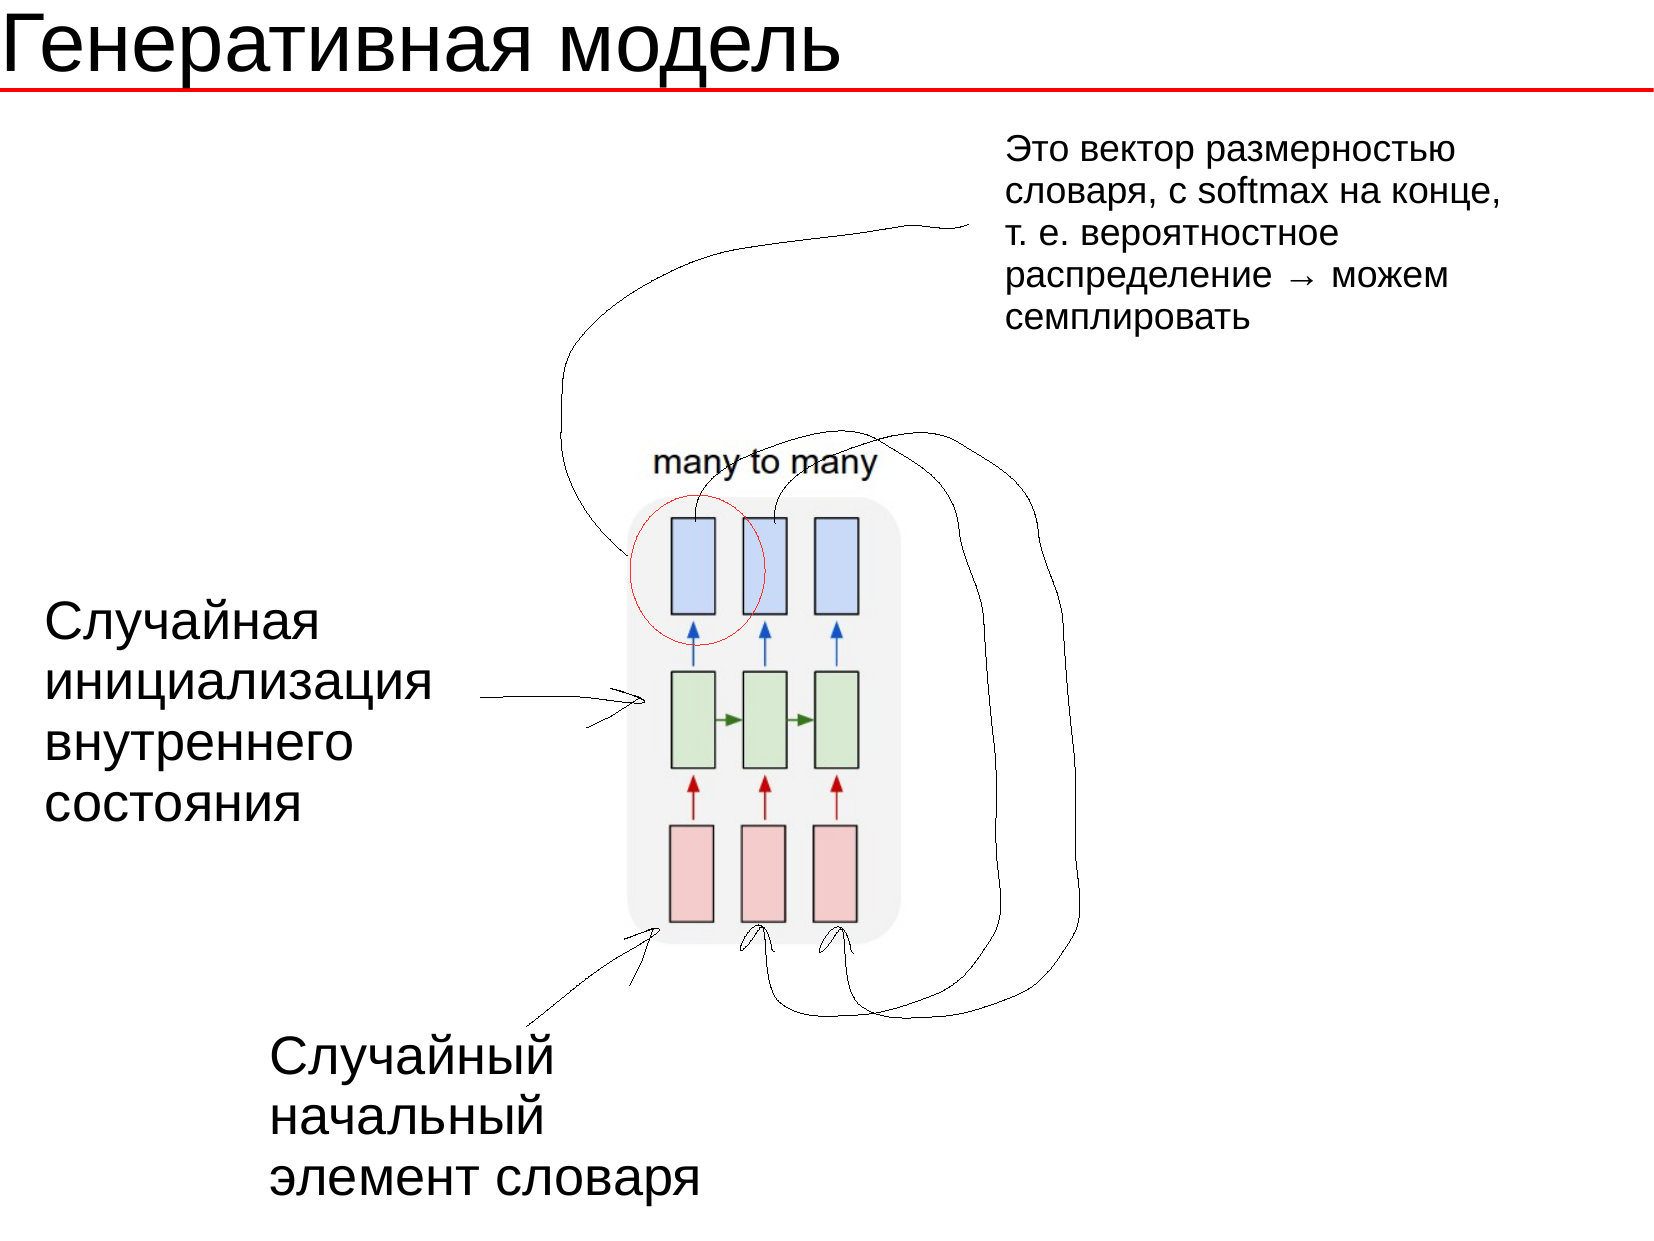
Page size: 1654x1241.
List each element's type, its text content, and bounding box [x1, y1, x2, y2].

text_box Случайная инициализация внутреннего состояния [30, 583, 481, 841]
text_box Это вектор размерностью словаря, с softmax на конце, т. е. вероятностное распределение → можем семплировать [990, 120, 1576, 345]
picture [609, 440, 916, 959]
text_box Случайный начальный элемент словаря [255, 1018, 781, 1241]
title Генеративная модель [0, 0, 1489, 90]
